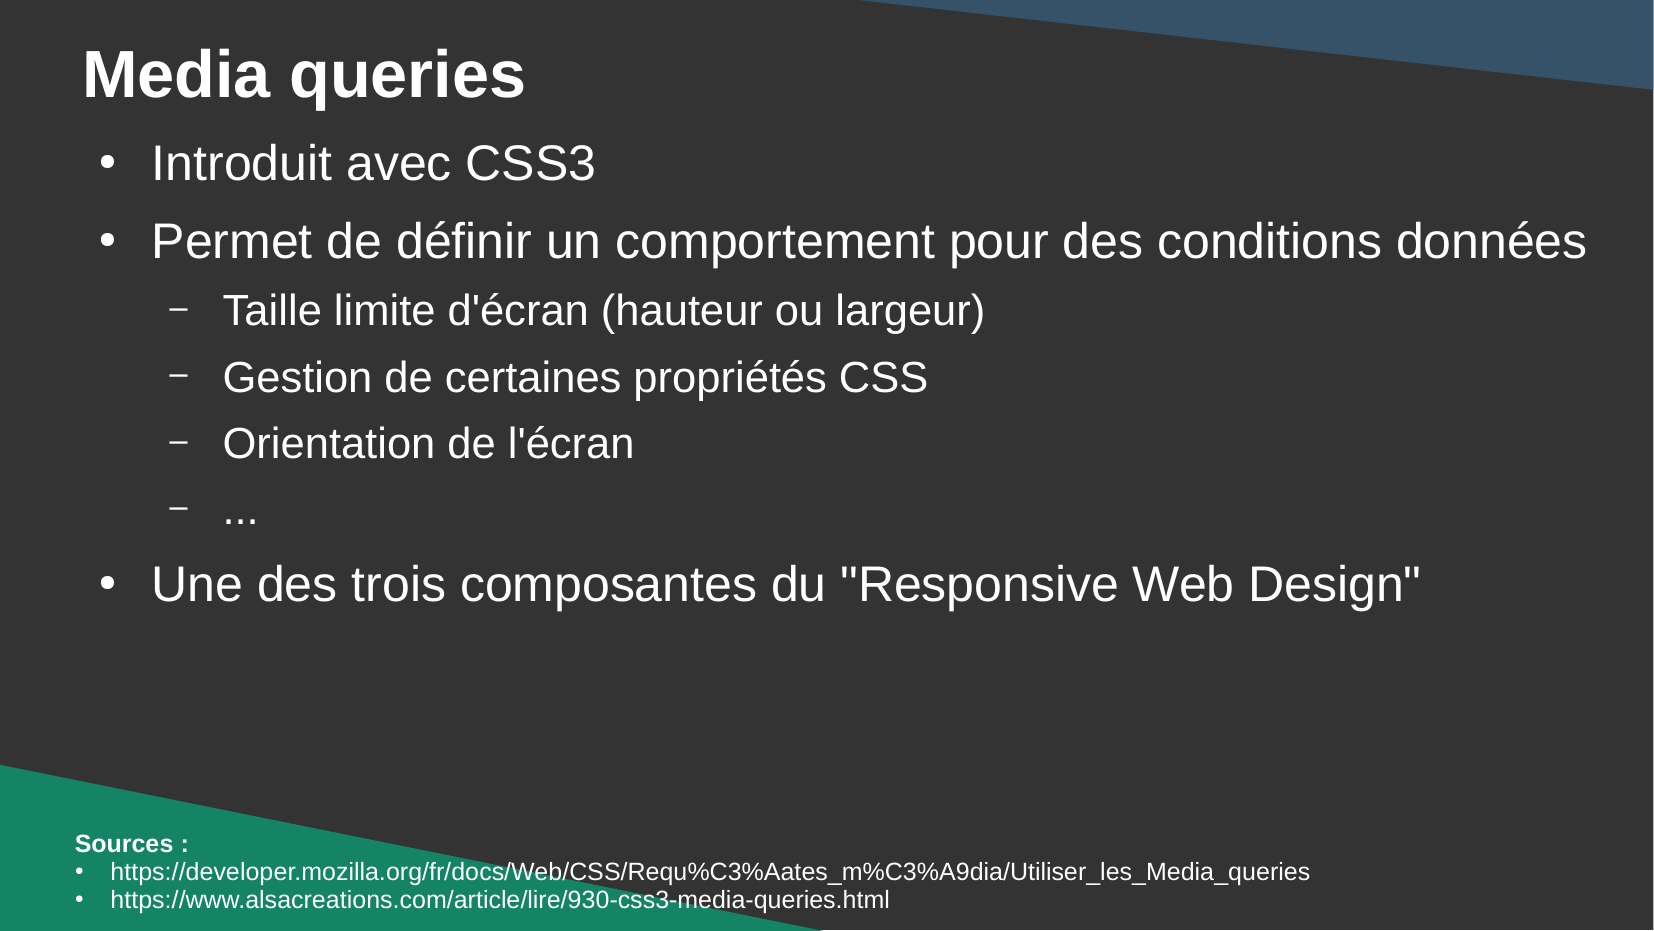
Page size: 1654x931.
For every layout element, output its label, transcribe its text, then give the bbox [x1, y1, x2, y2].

title Media queries [82, 37, 1571, 122]
text_box Sources : https://developer.mozilla.org/fr/docs/Web/CSS/Requ%C3%Aates_m%C3%A9dia/Utiliser_les_Media_queries https://www.alsacreations.com/article/lire/930-css3-media-queries.html [60, 822, 1546, 931]
text_box [0, 764, 284, 931]
list Introduit avec CSS3 Permet de définir un comportement pour des conditions données Taille limite d'écran (hauteur ou largeur) Gestion de certaines propriétés CSS Orientation de l'écran ... Une des trois composantes du "Responsive Web Design" [80, 135, 1605, 697]
text_box [857, 0, 1654, 90]
